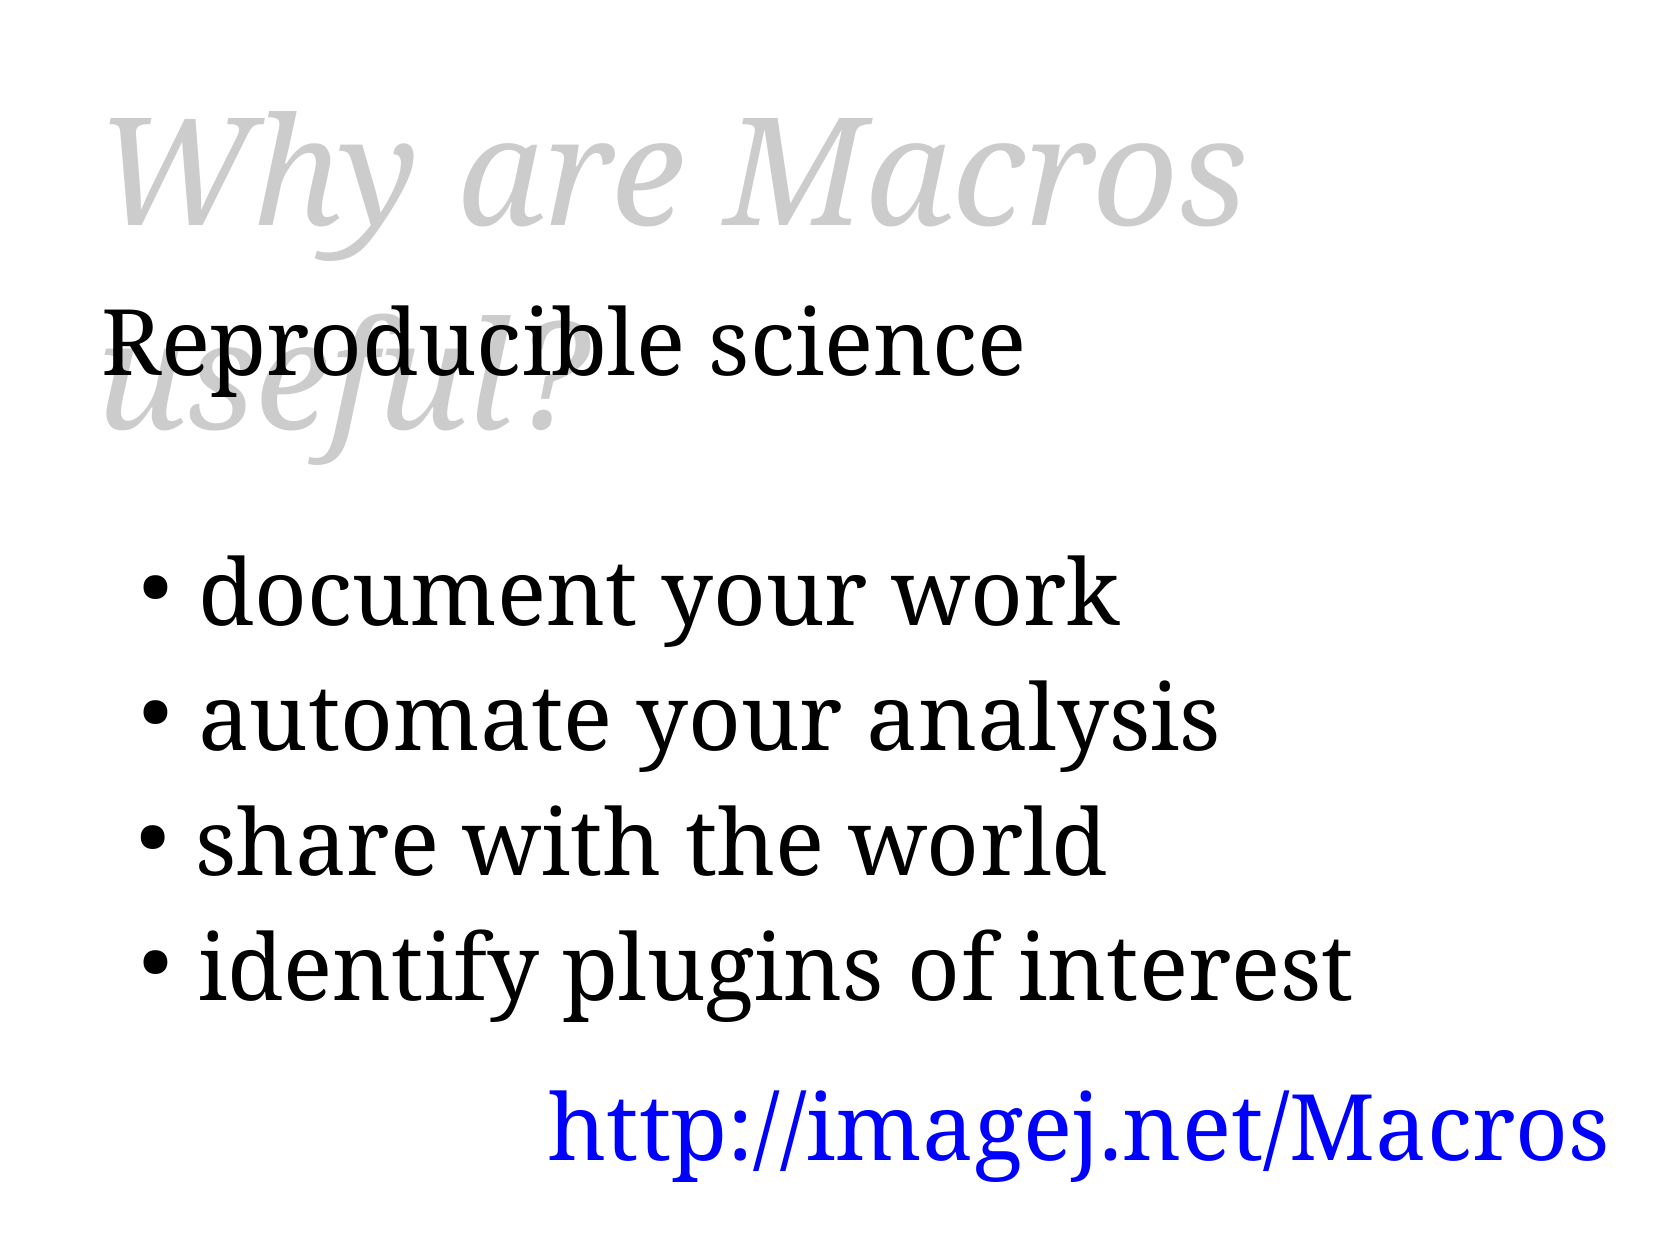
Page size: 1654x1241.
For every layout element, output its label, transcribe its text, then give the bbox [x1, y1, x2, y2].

text_box Reproducible science document your work automate your analysis share with the world identify plugins of interest [50, 270, 1626, 1071]
text_box http://imagej.net/Macros [50, 1071, 1626, 1172]
text_box Why are Macros useful? [81, 57, 1654, 239]
